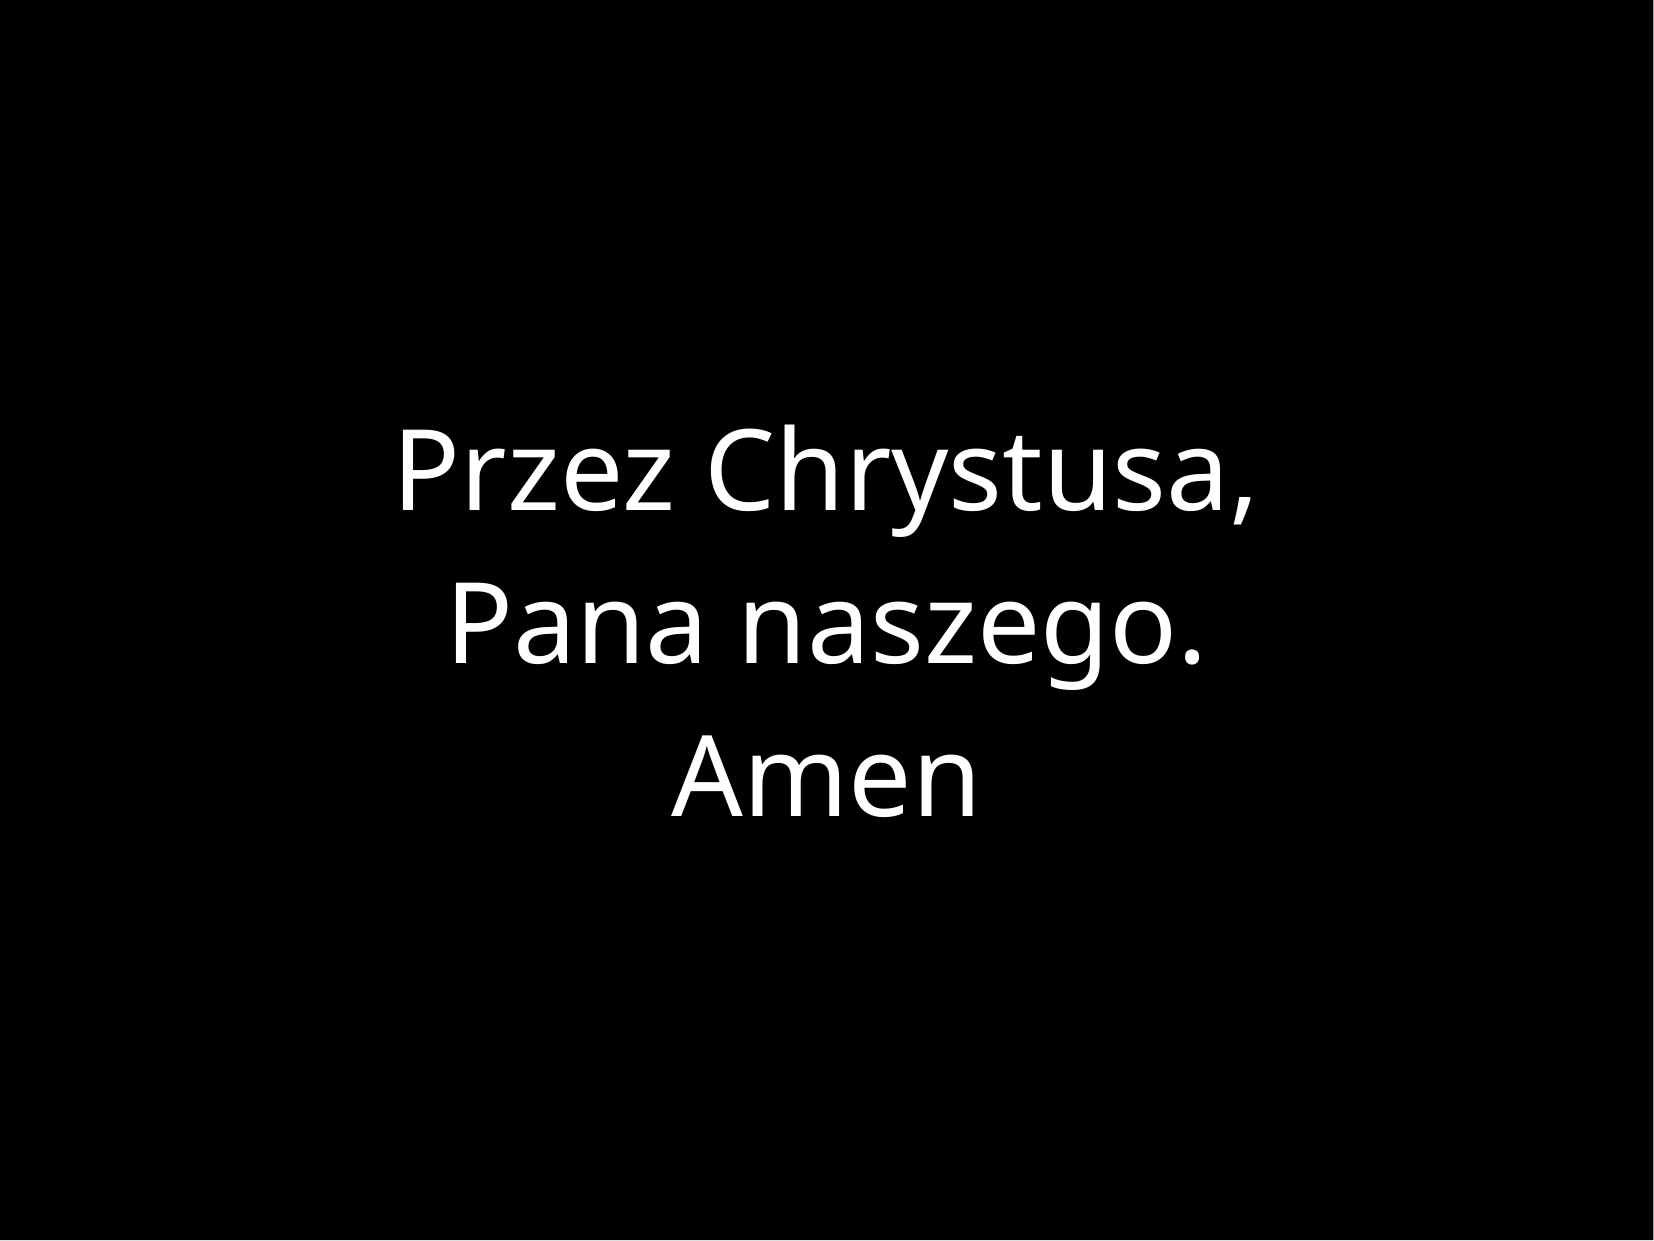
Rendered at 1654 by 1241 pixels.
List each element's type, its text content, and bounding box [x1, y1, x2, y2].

title Przez Chrystusa, Pana naszego. Amen [0, 0, 1654, 1241]
